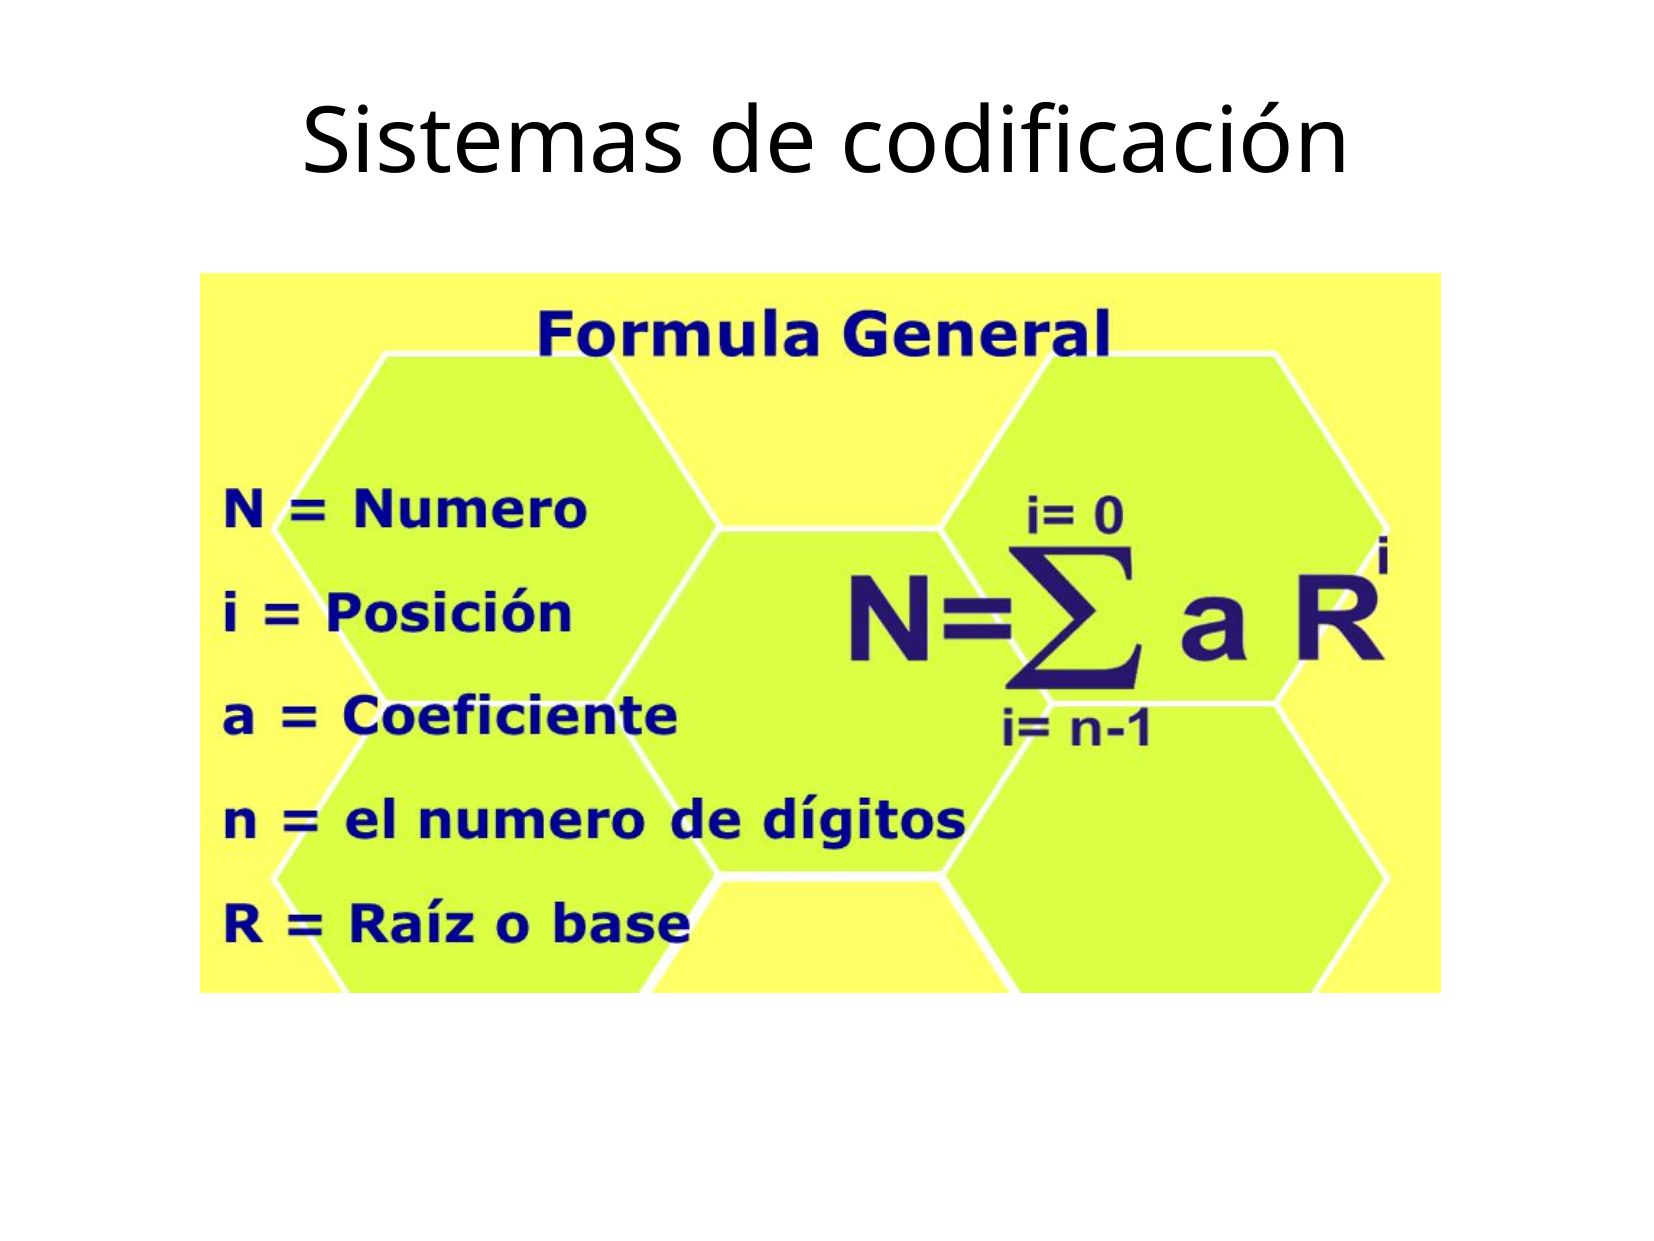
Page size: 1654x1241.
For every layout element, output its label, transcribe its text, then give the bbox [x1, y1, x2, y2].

title Sistemas de codificación [82, 49, 1571, 225]
picture [200, 273, 1441, 993]
